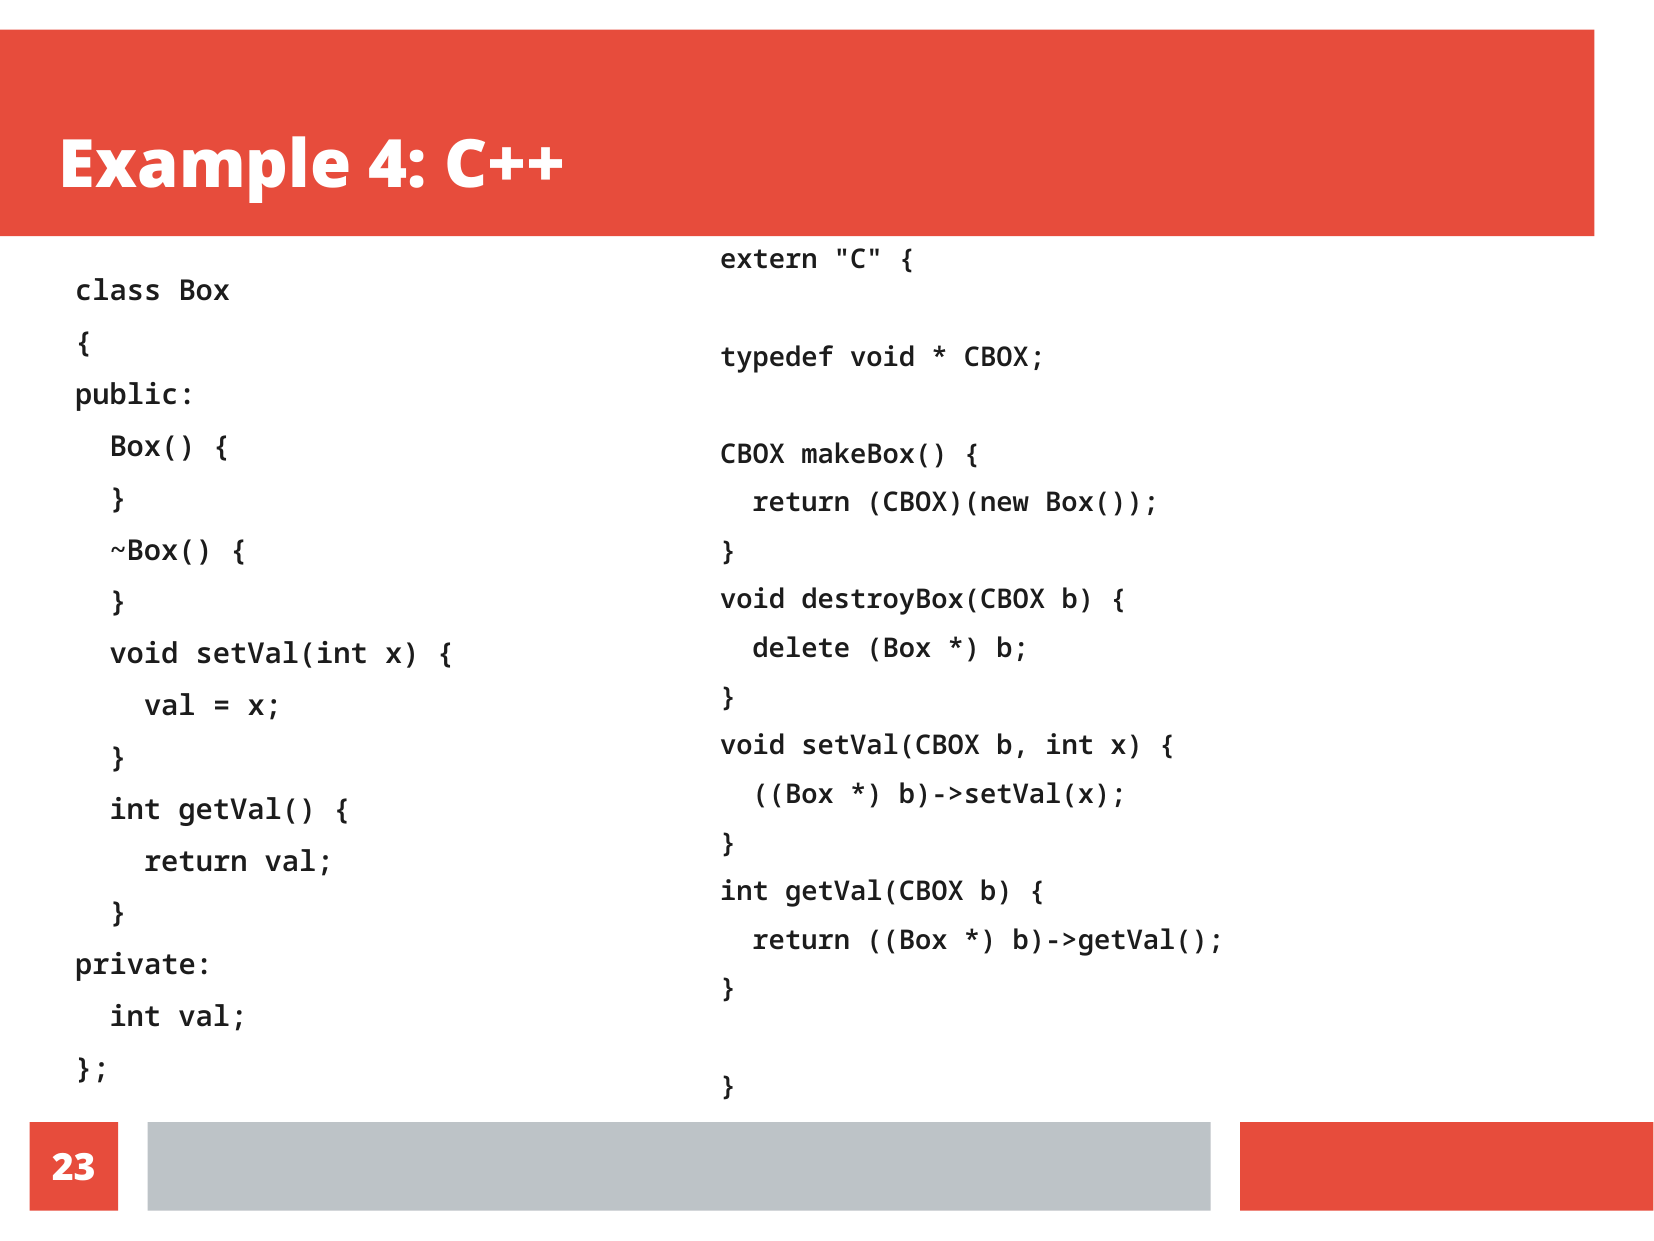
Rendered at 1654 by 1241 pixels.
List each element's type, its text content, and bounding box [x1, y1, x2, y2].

title Example 4: C++ [59, 59, 1595, 207]
list extern "C" { typedef void * CBOX; CBOX makeBox() { return (CBOX)(new Box()); } void destroyBox(CBOX b) { delete (Box *) b; } void setVal(CBOX b, int x) { ((Box *) b)->setVal(x); } int getVal(CBOX b) { return ((Box *) b)->getVal(); } } [720, 240, 1381, 1111]
list class Box { public: Box() { } ~Box() { } void setVal(int x) { val = x; } int getVal() { return val; } private: int val; }; [75, 270, 586, 1096]
